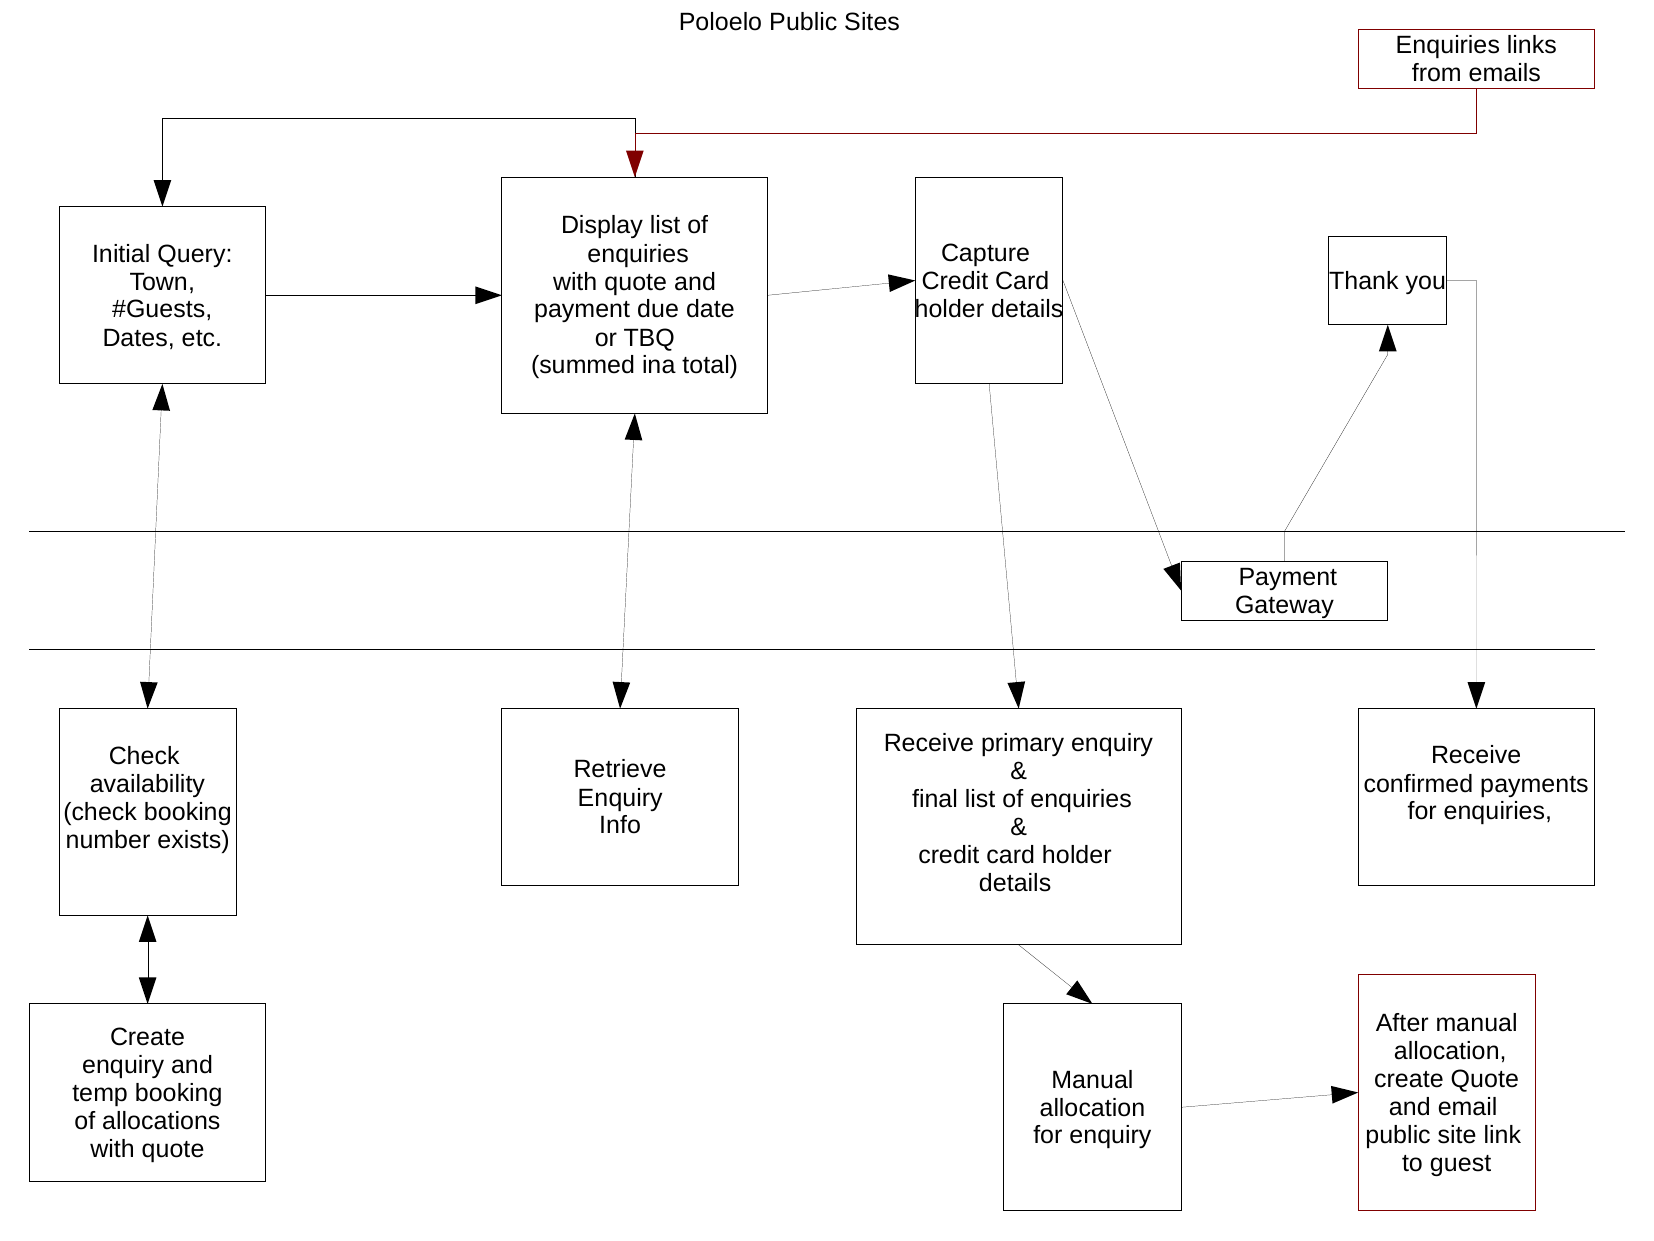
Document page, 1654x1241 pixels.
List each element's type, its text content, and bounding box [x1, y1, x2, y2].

text_box Payment Gateway [1181, 561, 1388, 621]
text_box Receive primary enquiry & final list of enquiries & credit card holder details [856, 708, 1182, 945]
text_box Check availability (check booking number exists) [59, 708, 237, 916]
text_box Poloelo Public Sites [663, 0, 916, 43]
text_box Manual allocation for enquiry [1003, 1003, 1182, 1211]
text_box Retrieve Enquiry Info [501, 708, 739, 886]
text_box Thank you [1328, 236, 1447, 325]
text_box Receive confirmed payments for enquiries, [1358, 708, 1595, 886]
text_box Capture Credit Card holder details [915, 177, 1063, 384]
text_box Create enquiry and temp booking of allocations with quote [29, 1003, 266, 1182]
text_box After manual allocation, create Quote and email public site link to guest [1358, 974, 1536, 1211]
text_box Display list of enquiries with quote and payment due date or TBQ (summed ina total) [501, 177, 768, 414]
text_box Enquiries links from emails [1358, 29, 1595, 89]
text_box Initial Query: Town, #Guests, Dates, etc. [59, 206, 266, 384]
